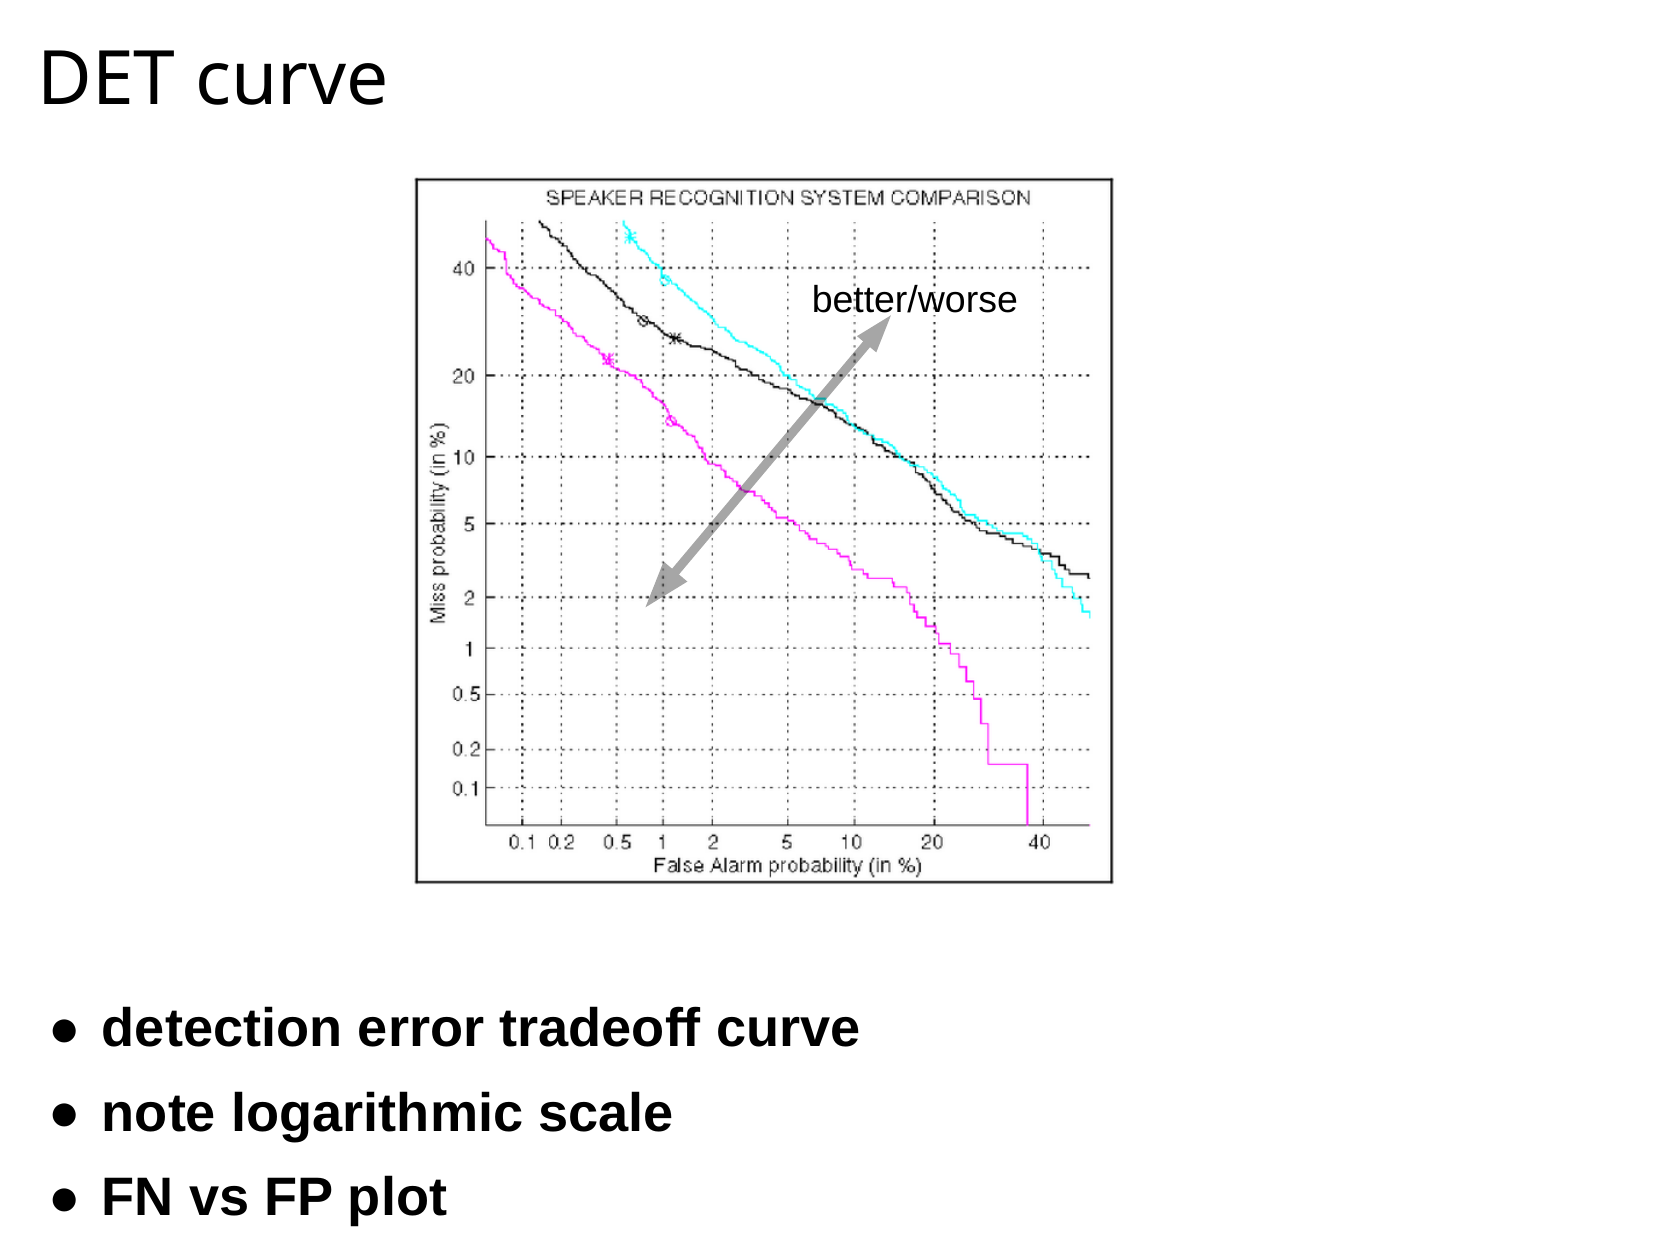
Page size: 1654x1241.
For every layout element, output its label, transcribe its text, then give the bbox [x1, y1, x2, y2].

title DET curve [37, 7, 1613, 143]
text_box better/worse [797, 270, 1033, 328]
list detection error tradeoff curve note logarithmic scale FN vs FP plot [30, 991, 1654, 1233]
picture [397, 164, 1123, 886]
